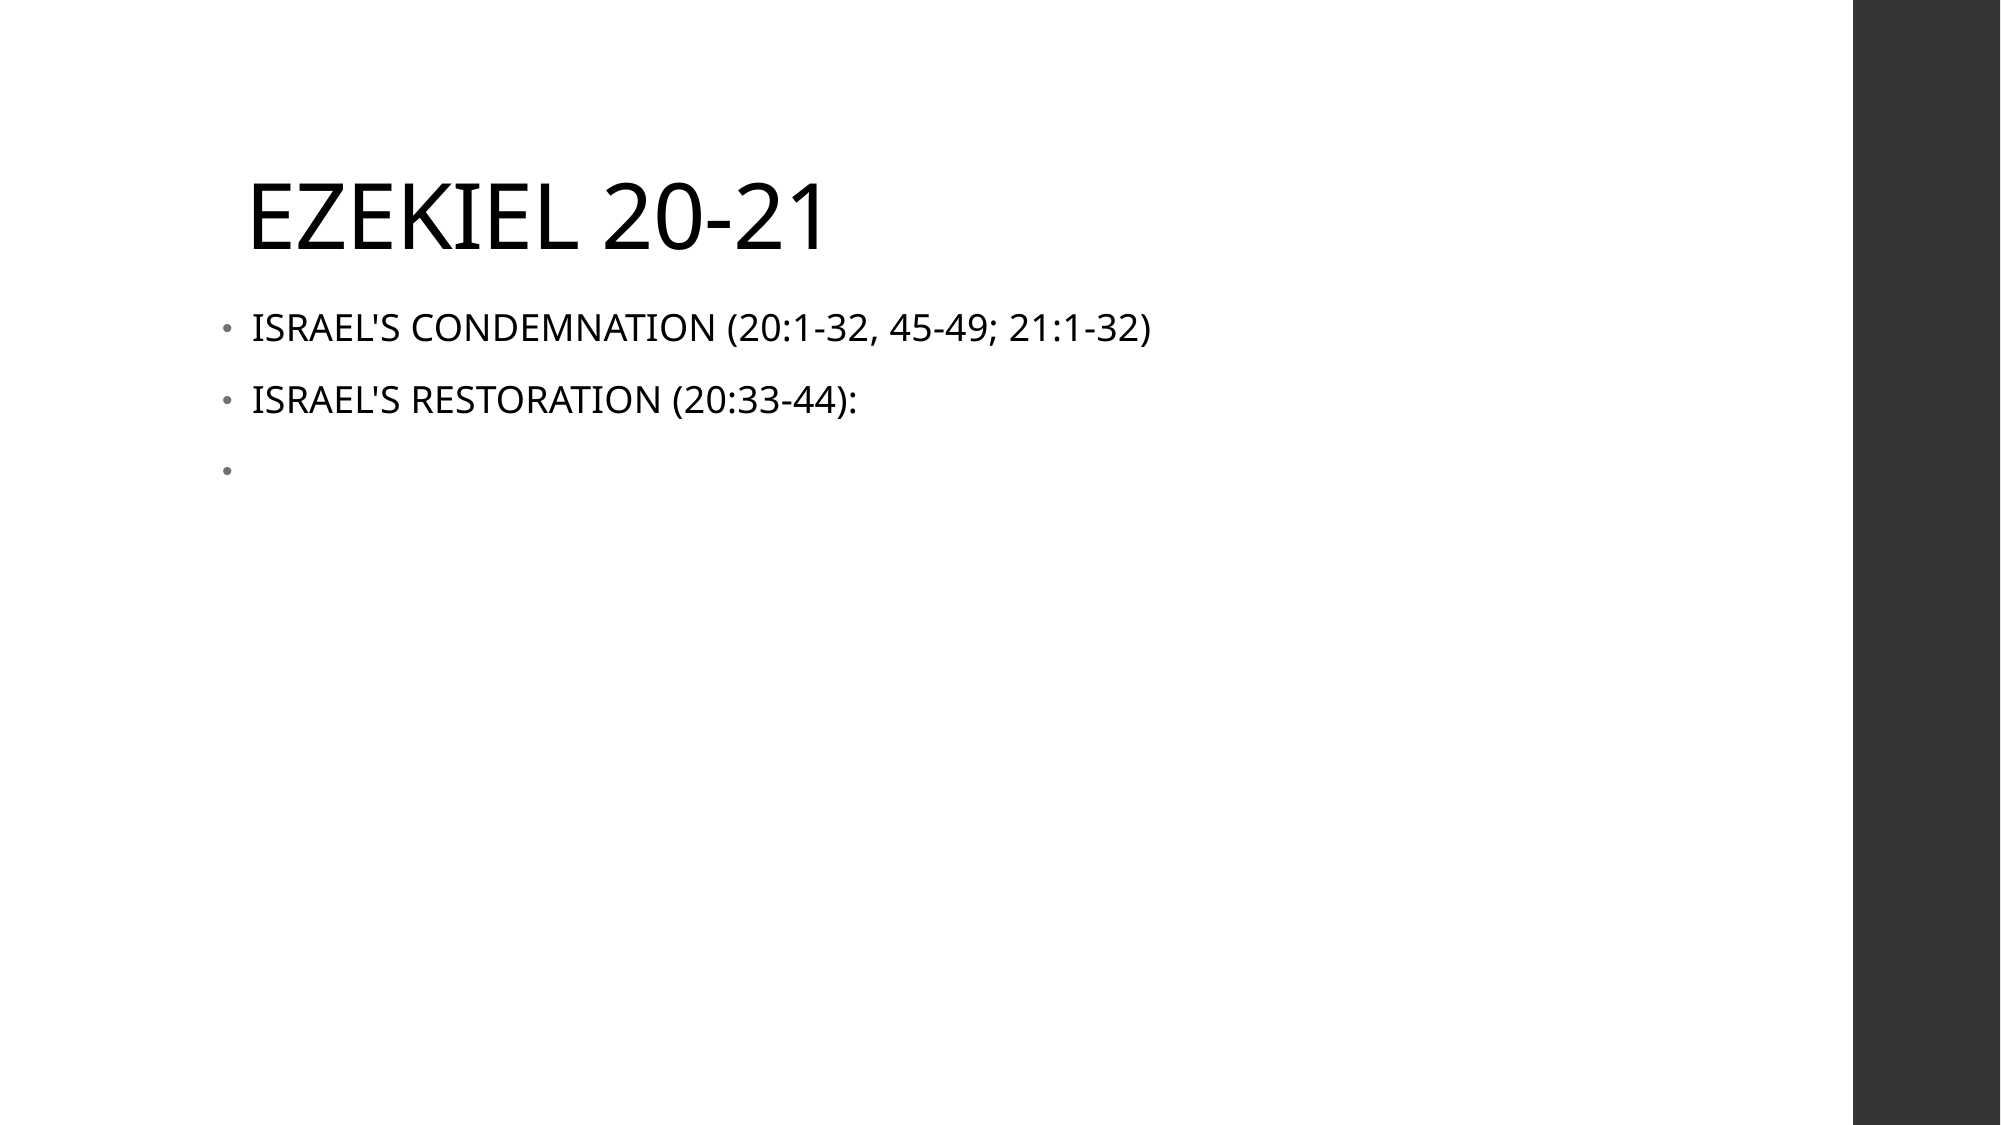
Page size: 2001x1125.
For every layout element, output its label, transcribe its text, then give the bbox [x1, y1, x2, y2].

list ISRAEL'S CONDEMNATION (20:1-32, 45-49; 21:1-32) ISRAEL'S RESTORATION (20:33-44): [206, 299, 1617, 1014]
title EZEKIEL 20-21 [206, 60, 1797, 278]
